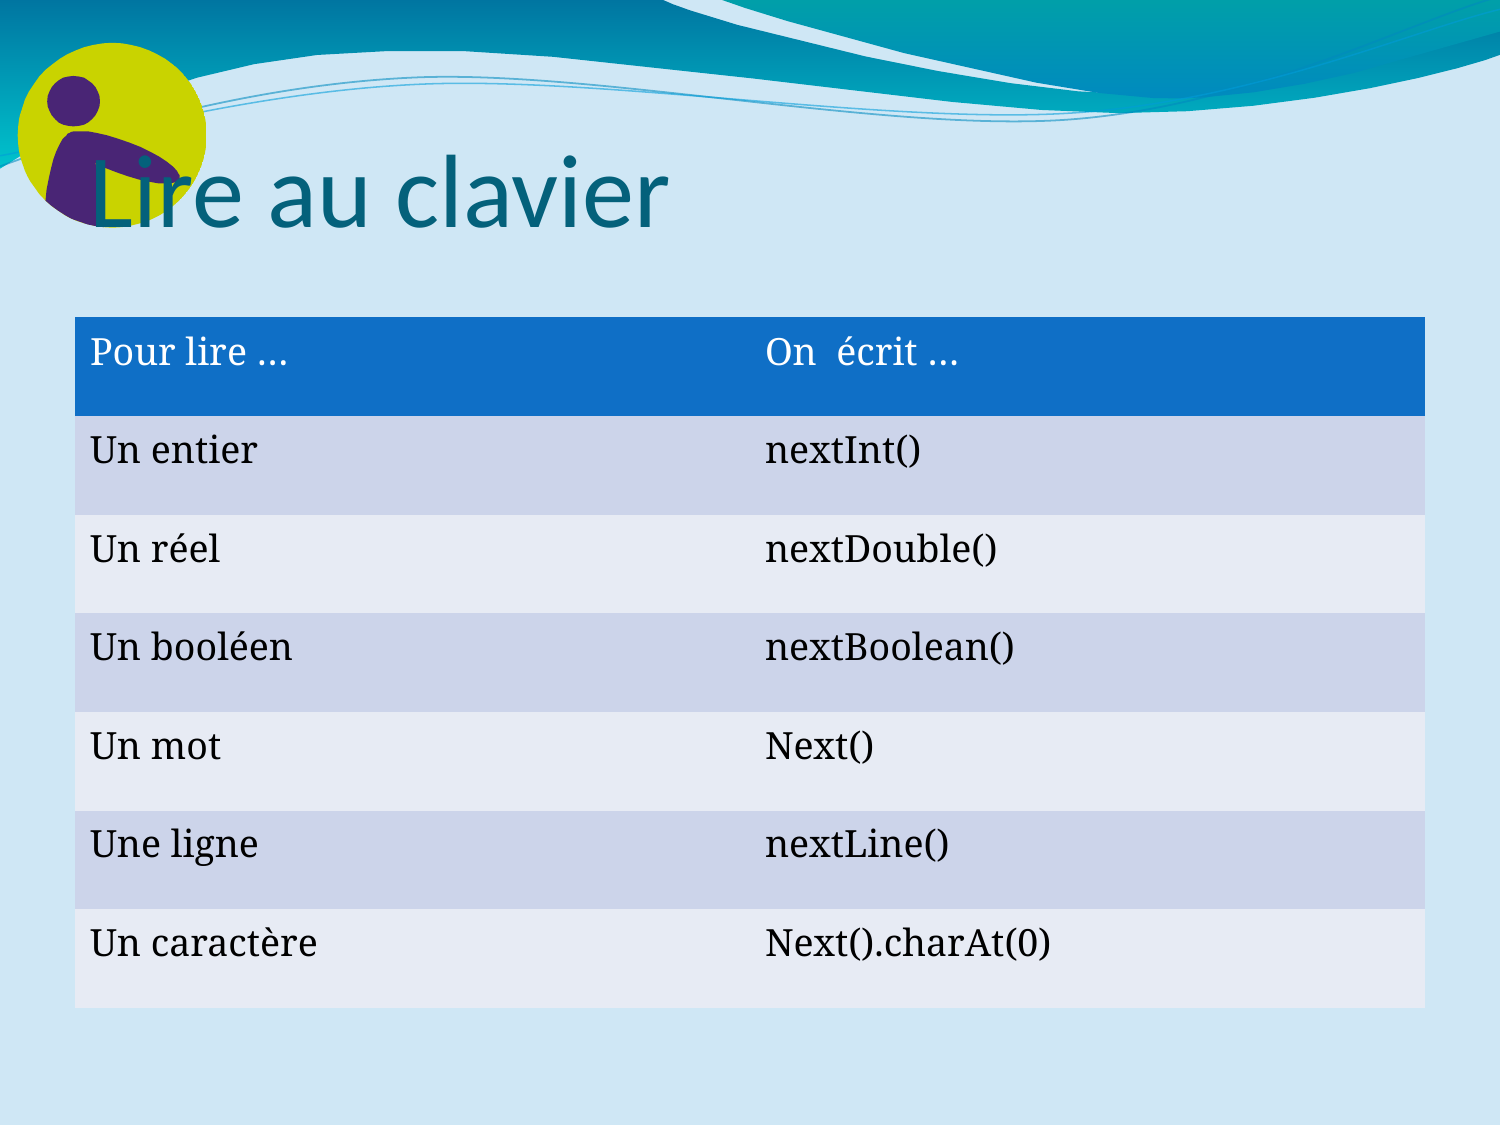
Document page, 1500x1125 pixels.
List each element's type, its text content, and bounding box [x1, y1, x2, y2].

table_cell nextLine() [750, 811, 1425, 909]
table_cell nextDouble() [750, 515, 1425, 613]
table_cell Un booléen [75, 613, 750, 712]
table_cell Un mot [75, 712, 750, 811]
table_cell Next().charAt(0) [750, 909, 1425, 1008]
title Lire au clavier [75, 115, 1425, 303]
table_header On écrit … [750, 317, 1425, 416]
table_header Pour lire … [75, 317, 750, 416]
table_cell Une ligne [75, 811, 750, 909]
table_cell Un réel [75, 515, 750, 613]
table_cell nextInt() [750, 416, 1425, 515]
table_cell nextBoolean() [750, 613, 1425, 712]
table_cell Next() [750, 712, 1425, 811]
table_cell Un entier [75, 416, 750, 515]
table_cell Un caractère [75, 909, 750, 1008]
